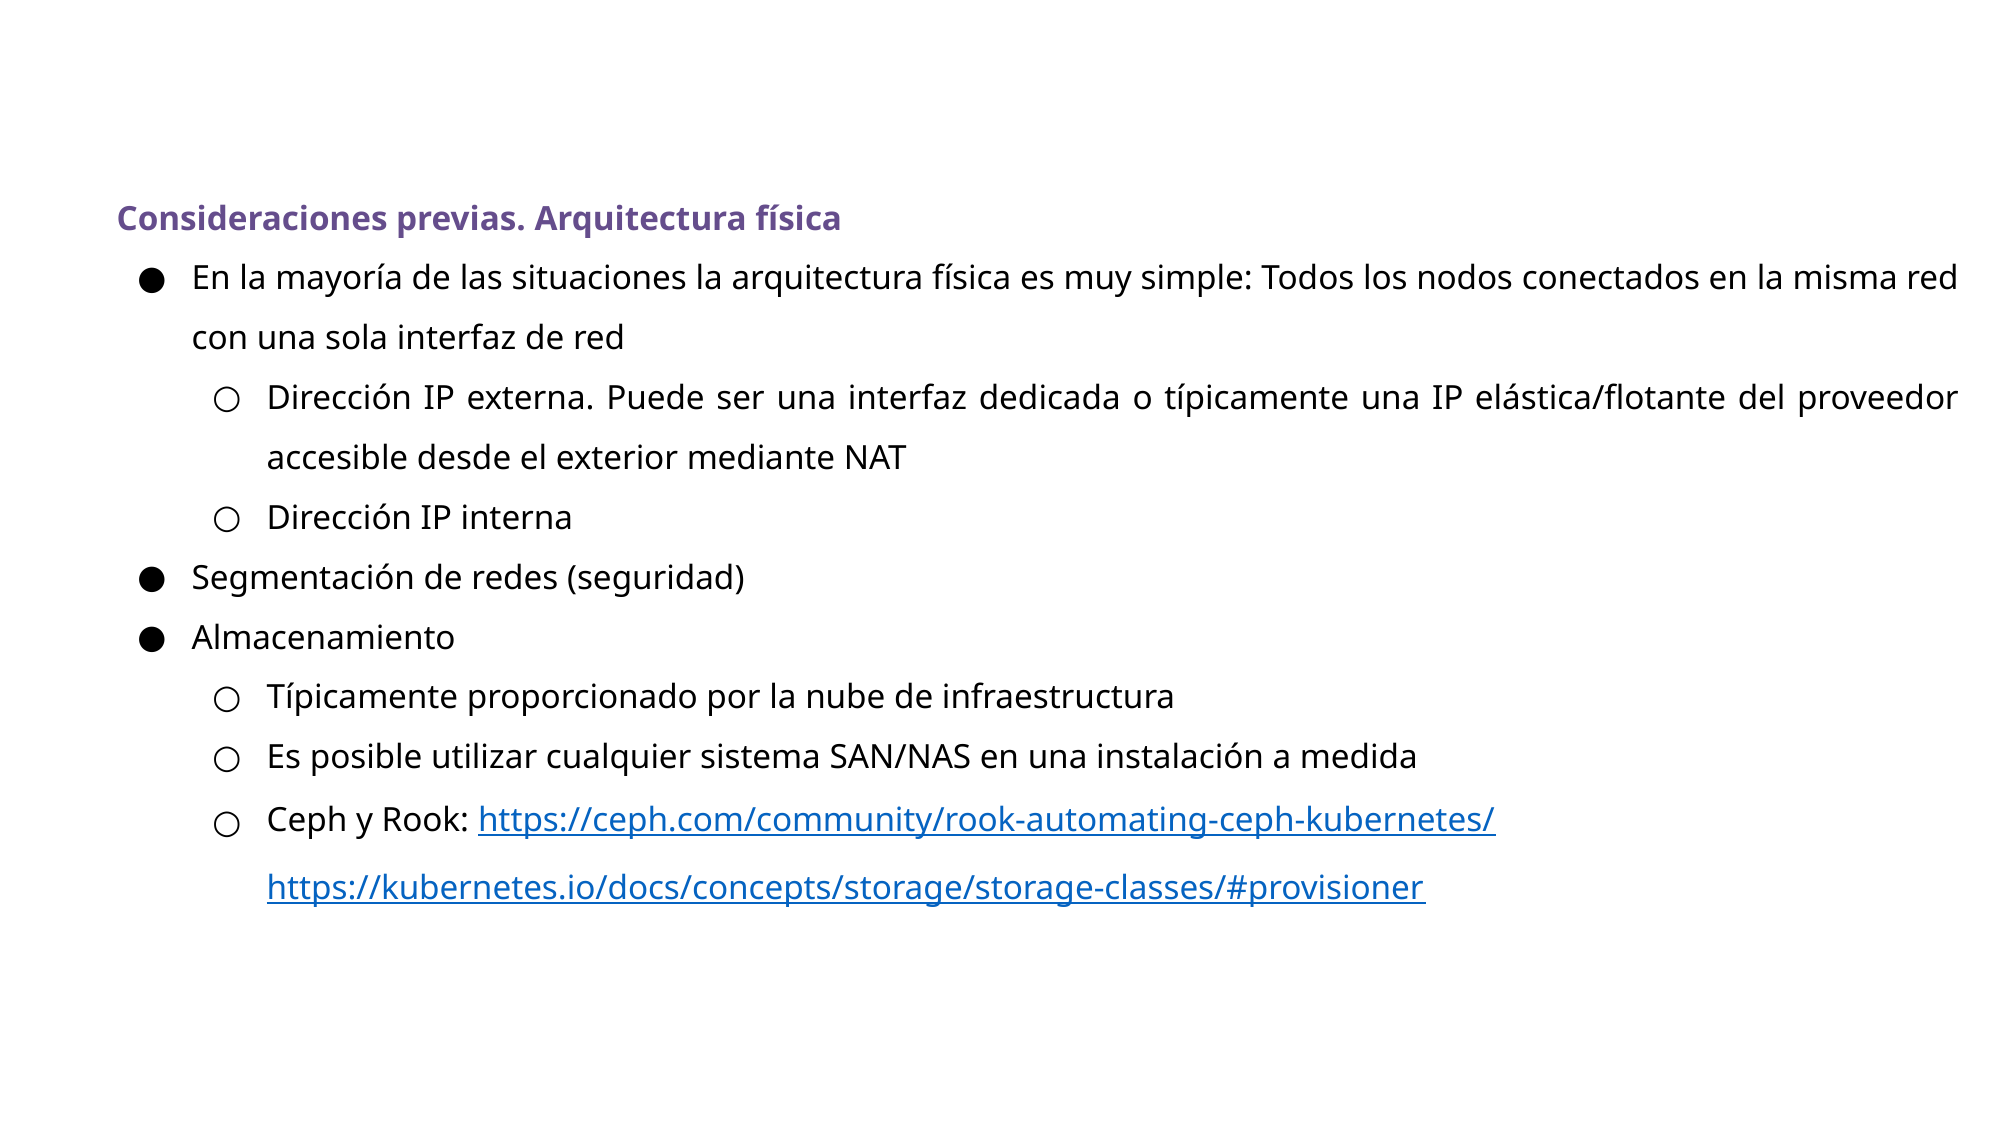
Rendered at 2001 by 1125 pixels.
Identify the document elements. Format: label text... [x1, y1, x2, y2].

text_box Consideraciones previas. Arquitectura física En la mayoría de las situaciones la arquitectura física es muy simple: Todos los nodos conectados en la misma red con una sola interfaz de red Dirección IP externa. Puede ser una interfaz dedicada o típicamente una IP elástica/flotante del proveedor accesible desde el exterior mediante NAT Dirección IP interna Segmentación de redes (seguridad) Almacenamiento Típicamente proporcionado por la nube de infraestructura Es posible utilizar cualquier sistema SAN/NAS en una instalación a medida Ceph y Rook: https://ceph.com/community/rook-automating-ceph-kubernetes/ https://kubernetes.io/docs/concepts/storage/storage-classes/#provisioner [101, 169, 1977, 382]
